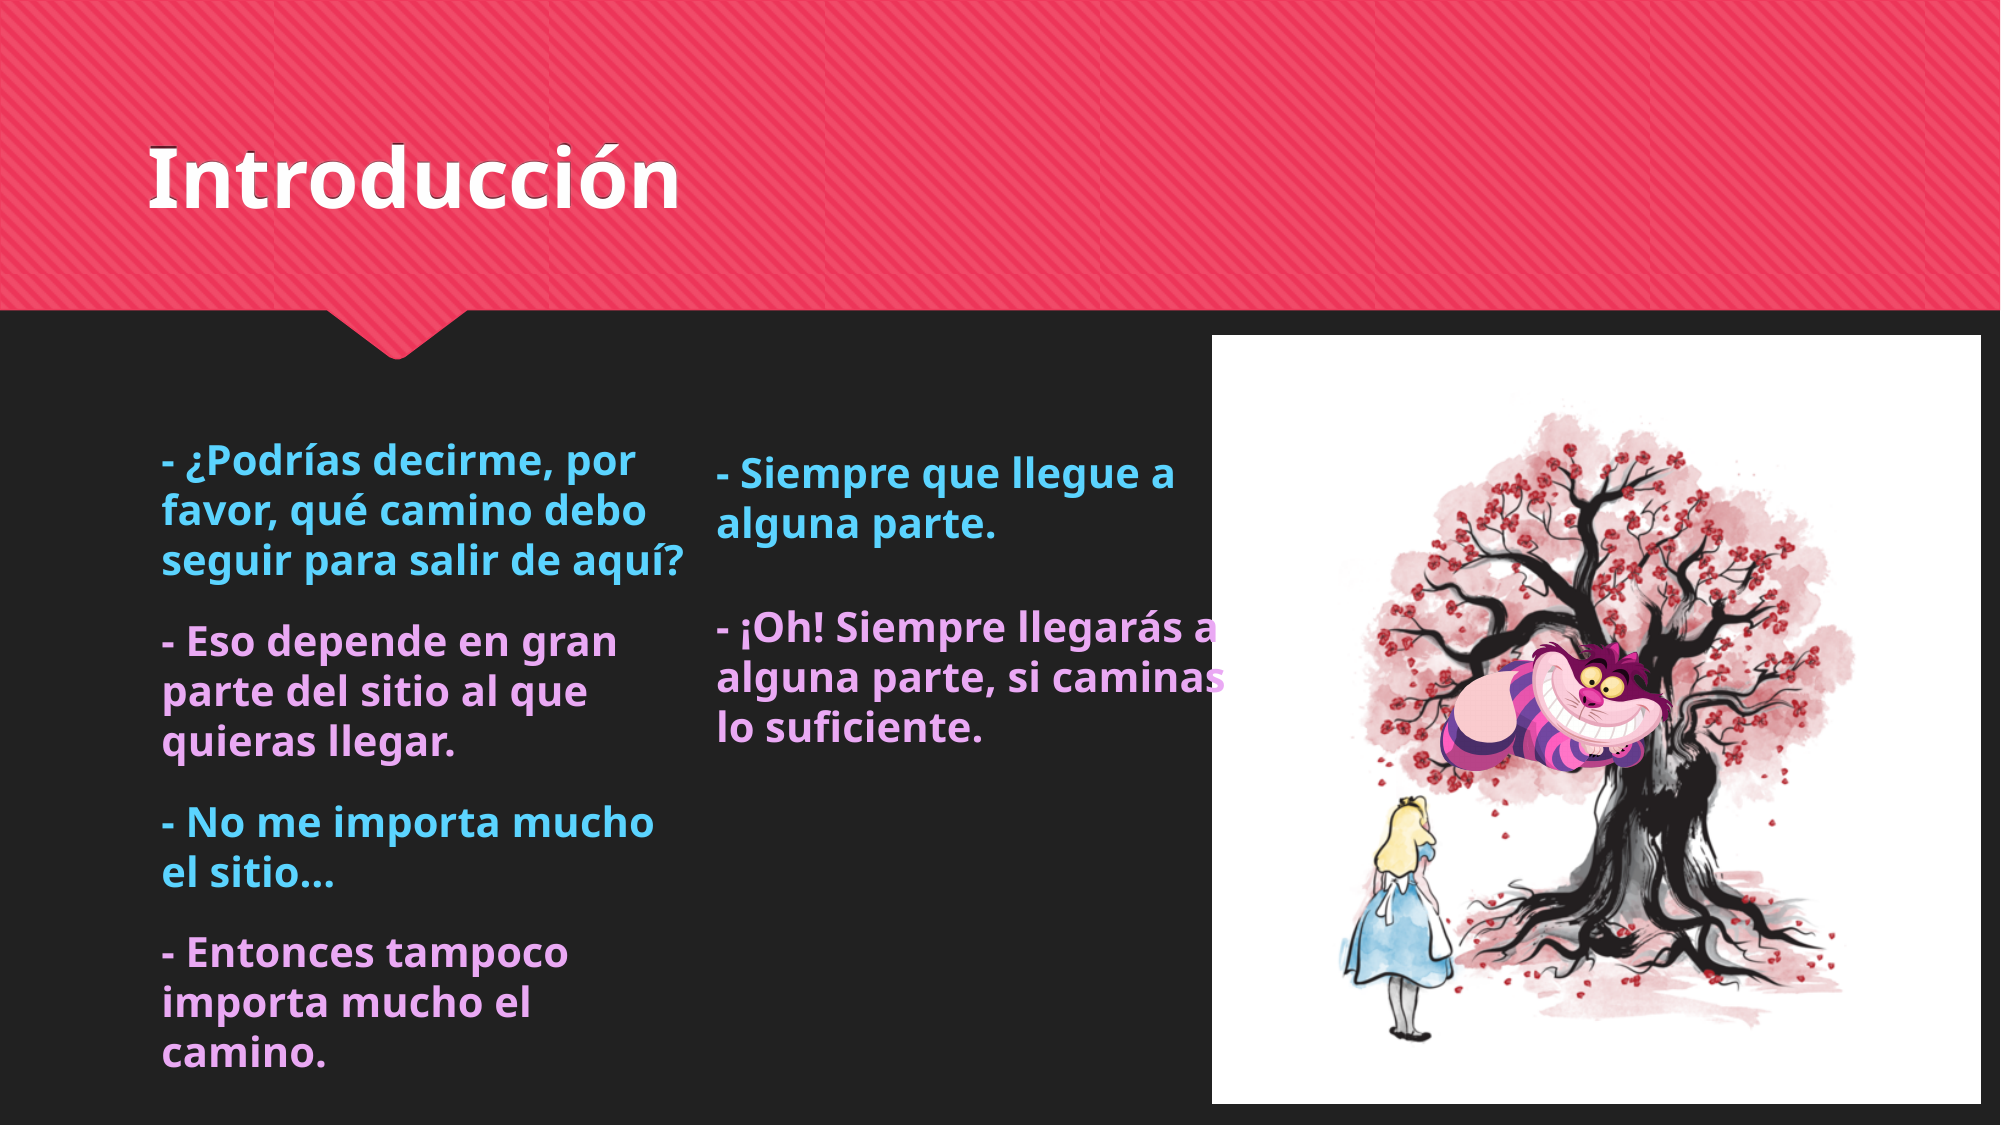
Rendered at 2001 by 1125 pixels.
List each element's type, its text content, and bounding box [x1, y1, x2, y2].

text_box - Siempre que llegue a alguna parte. [701, 439, 1256, 556]
text_box - Eso depende en gran parte del sitio al que quieras llegar. [146, 607, 702, 774]
text_box - ¡Oh! Siempre llegarás a alguna parte, si caminas lo suficiente. [701, 592, 1256, 760]
picture [1212, 335, 1981, 1104]
text_box - No me importa mucho el sitio… [146, 787, 702, 905]
text_box - ¿Podrías decirme, por favor, qué camino debo seguir para salir de aquí? [146, 426, 702, 593]
text_box - Entonces tampoco importa mucho el camino. [146, 918, 702, 1035]
title Introducción [132, 73, 1868, 233]
